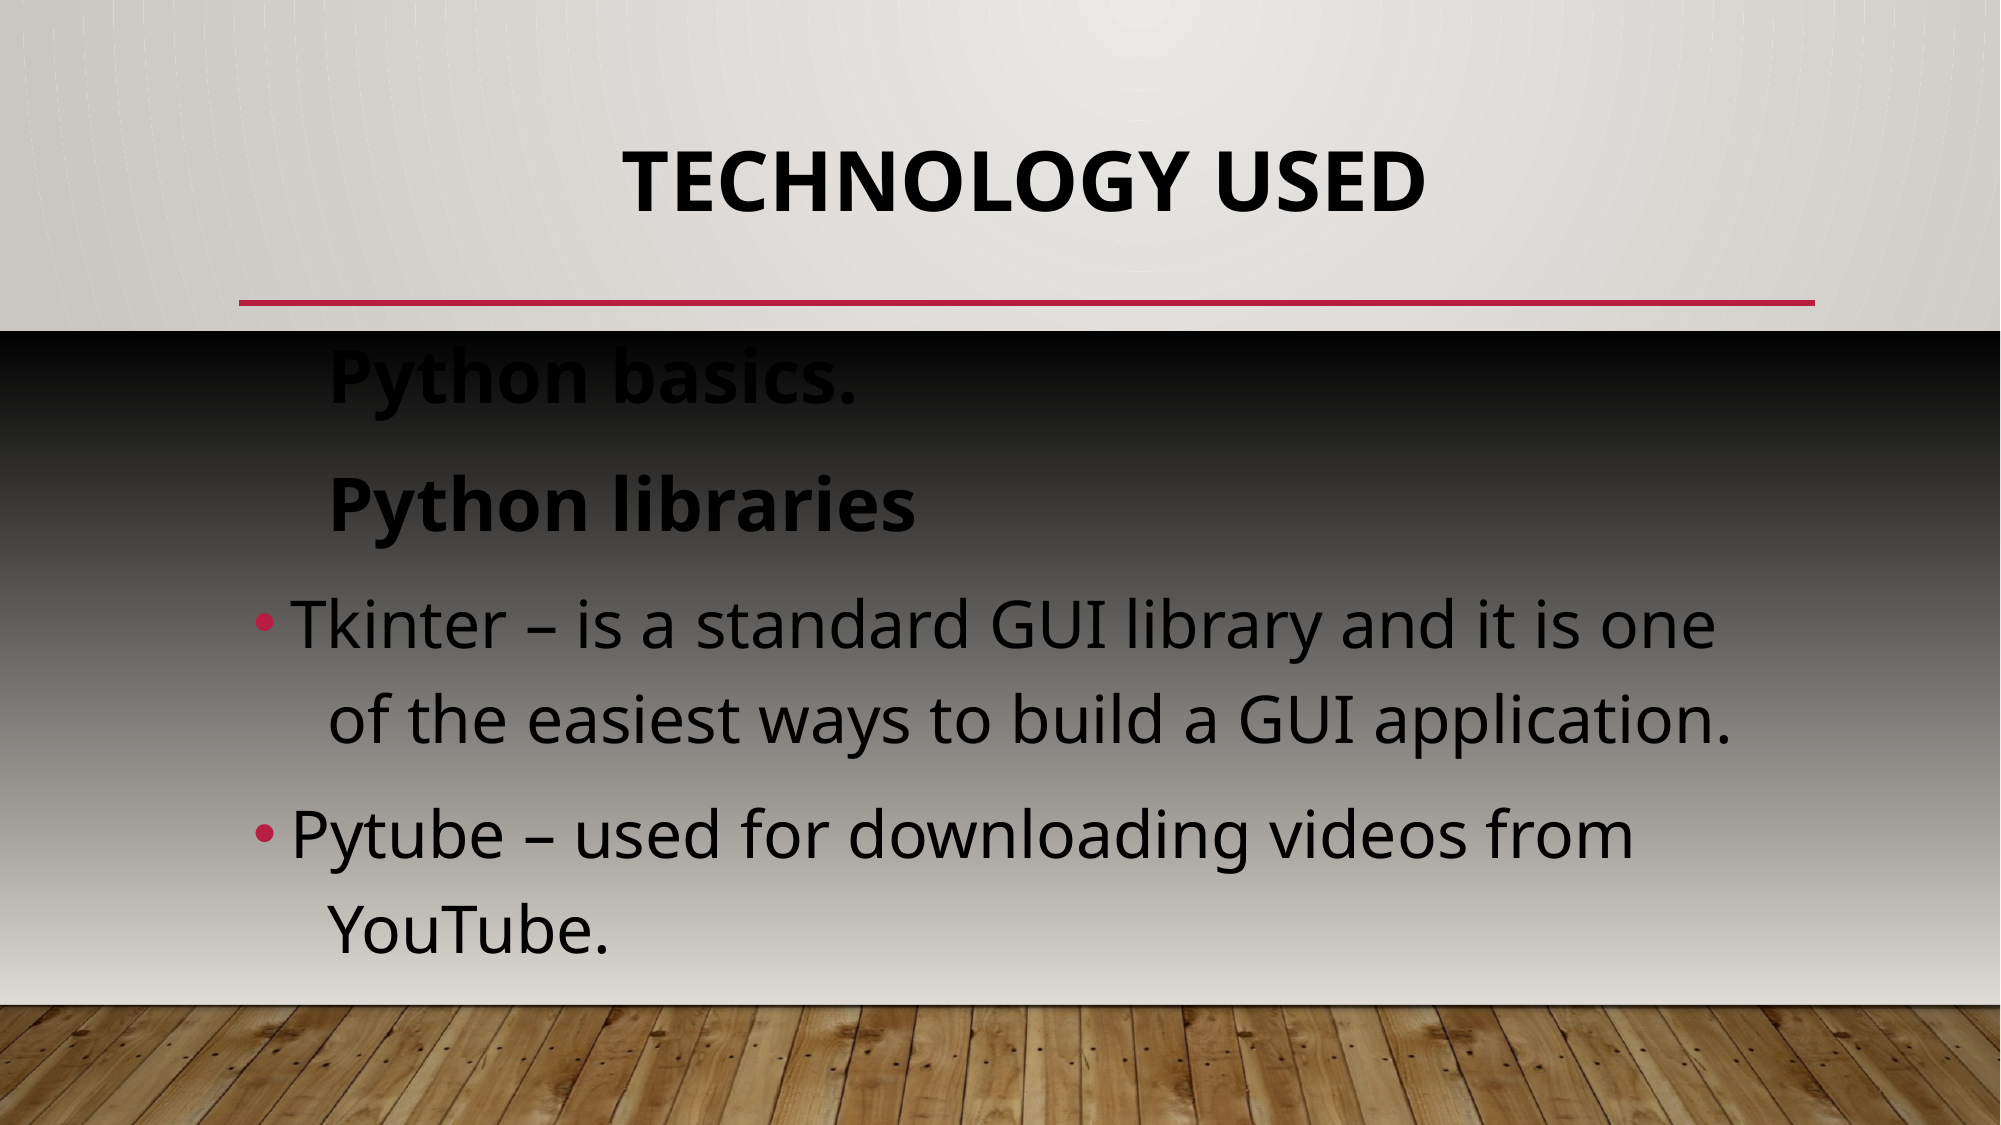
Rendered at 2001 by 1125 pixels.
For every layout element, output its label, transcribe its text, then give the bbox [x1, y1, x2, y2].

list Python basics. Python libraries Tkinter – is a standard GUI library and it is one of the easiest ways to build a GUI application. Pytube – used for downloading videos from YouTube. [238, 304, 1814, 978]
title TECHNOLOGY USED [238, 131, 1814, 304]
